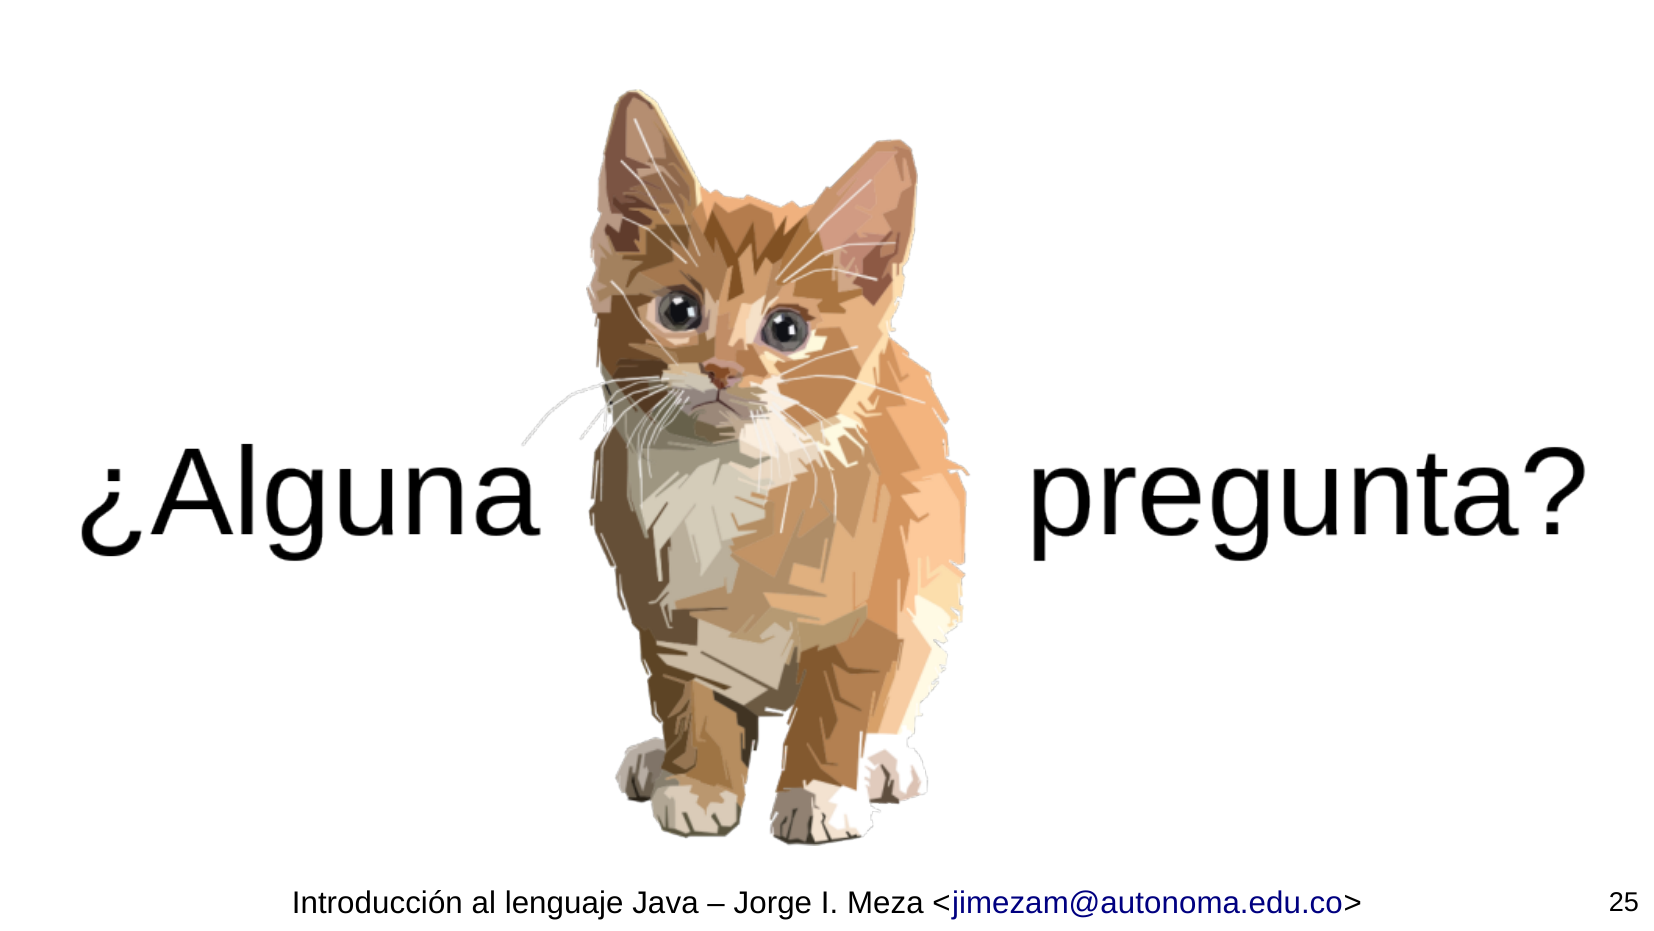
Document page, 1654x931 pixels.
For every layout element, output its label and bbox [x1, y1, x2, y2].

picture [27, 89, 1637, 846]
